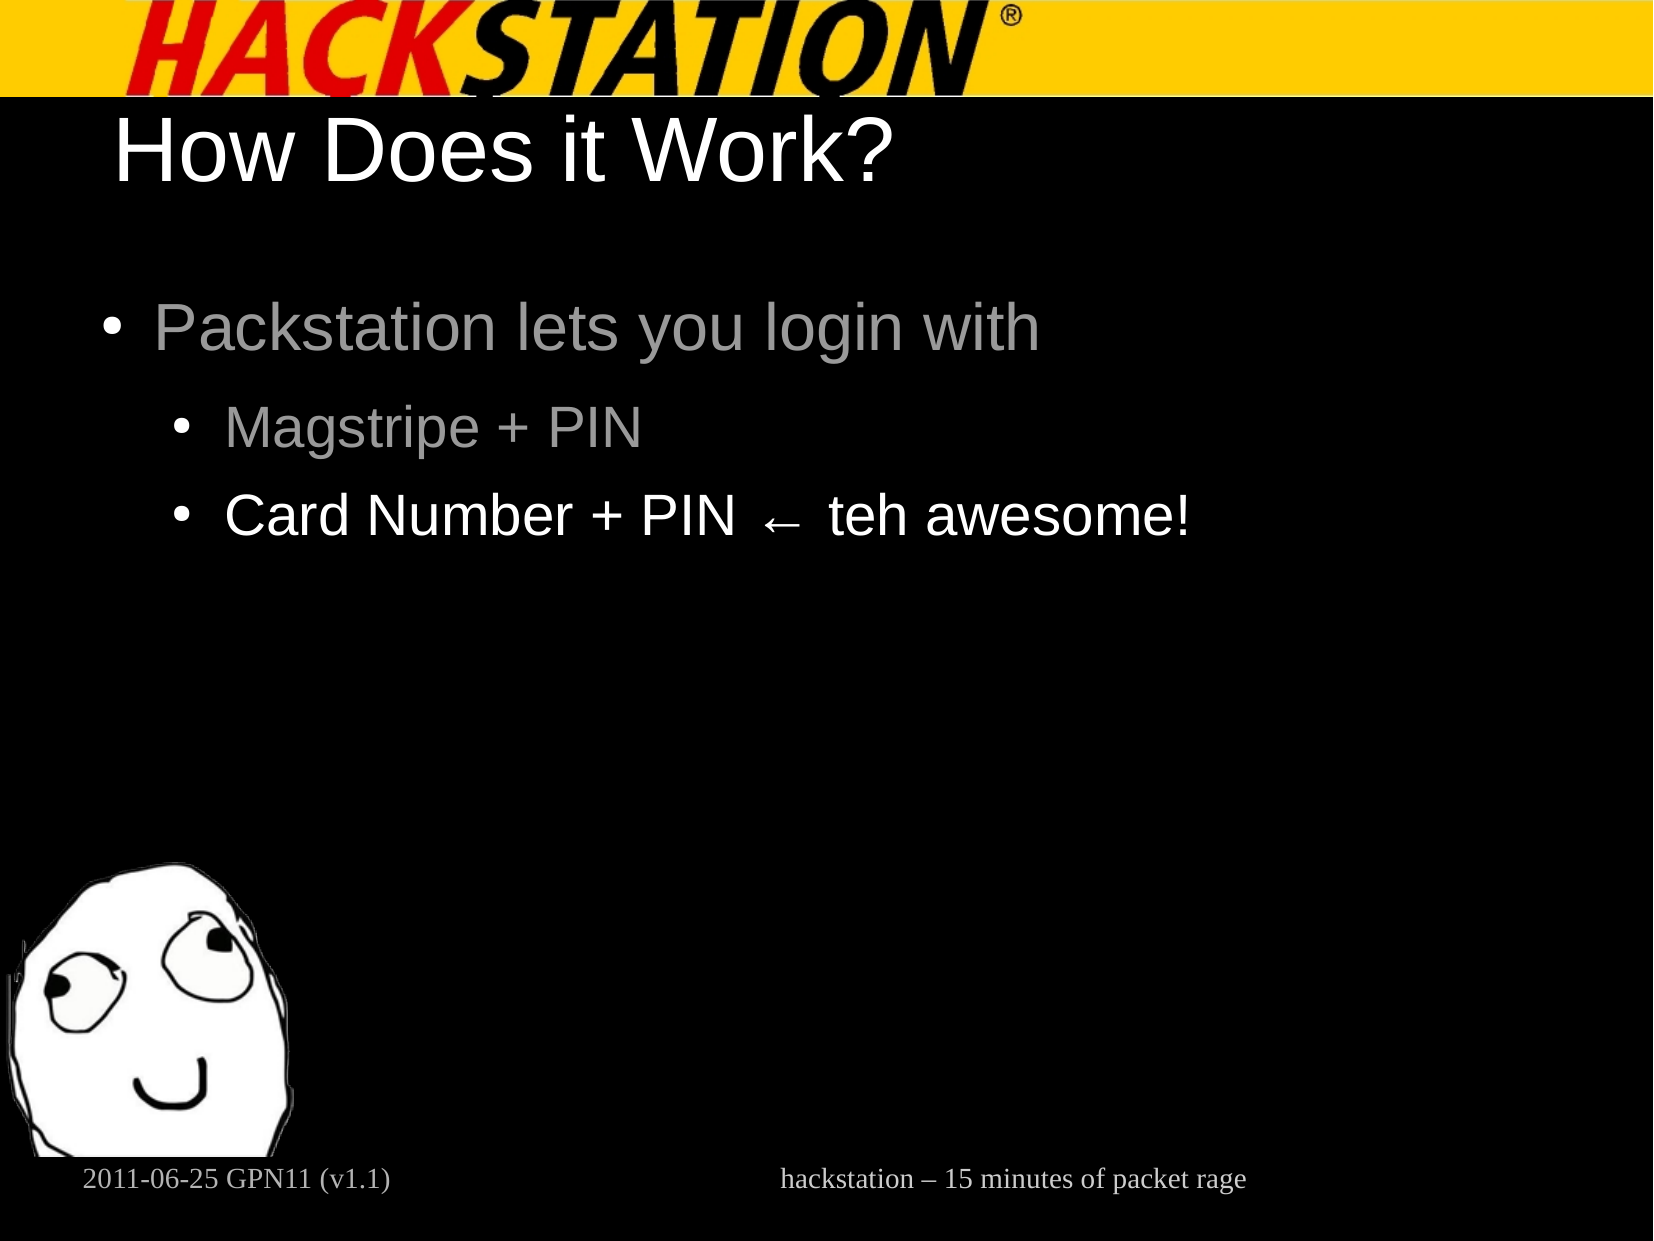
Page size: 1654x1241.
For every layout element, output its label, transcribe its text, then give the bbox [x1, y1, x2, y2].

picture [0, 862, 338, 1157]
picture [0, 0, 1653, 97]
title How Does it Work? [112, 75, 1571, 226]
list Packstation lets you login with Magstripe + PIN Card Number + PIN ← teh awesome! [82, 290, 1571, 1109]
